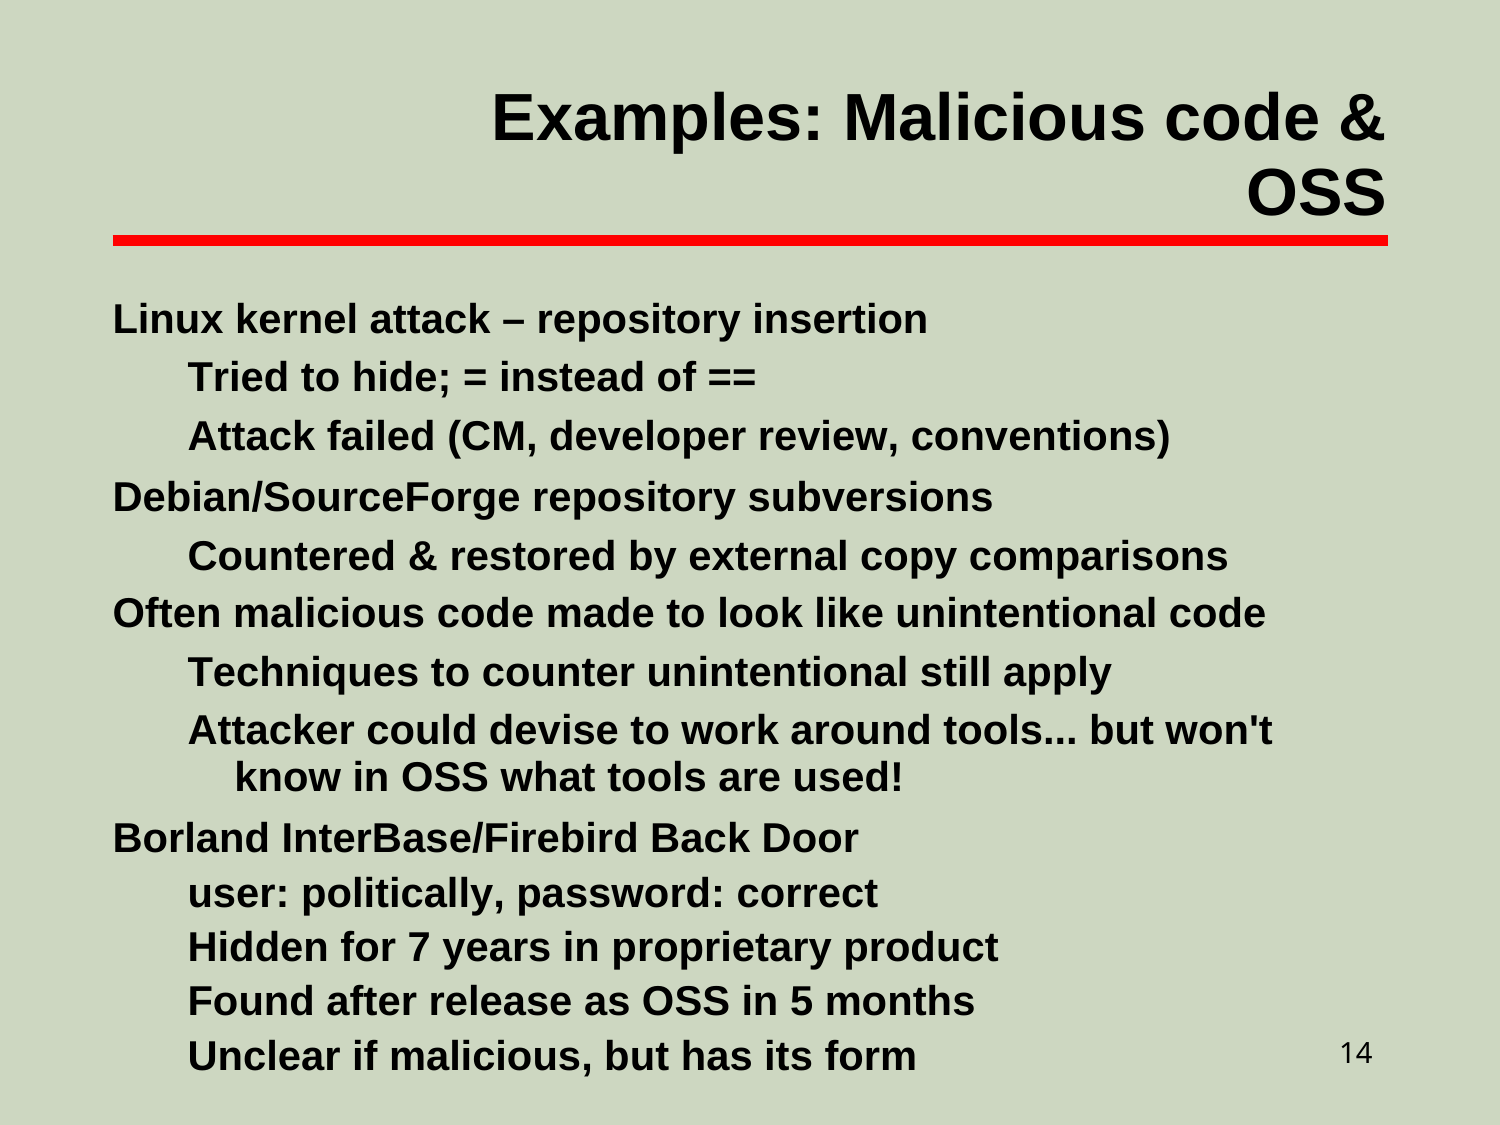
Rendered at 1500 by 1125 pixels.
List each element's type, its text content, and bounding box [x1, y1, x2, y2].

list Linux kernel attack – repository insertion Tried to hide; = instead of == Attack failed (CM, developer review, conventions) Debian/SourceForge repository subversions Countered & restored by external copy comparisons Often malicious code made to look like unintentional code Techniques to counter unintentional still apply Attacker could devise to work around tools... but won't know in OSS what tools are used! Borland InterBase/Firebird Back Door user: politically, password: correct Hidden for 7 years in proprietary product Found after release as OSS in 5 months Unclear if malicious, but has its form [112, 299, 1388, 1111]
title Examples: Malicious code & OSS [337, 79, 1388, 230]
